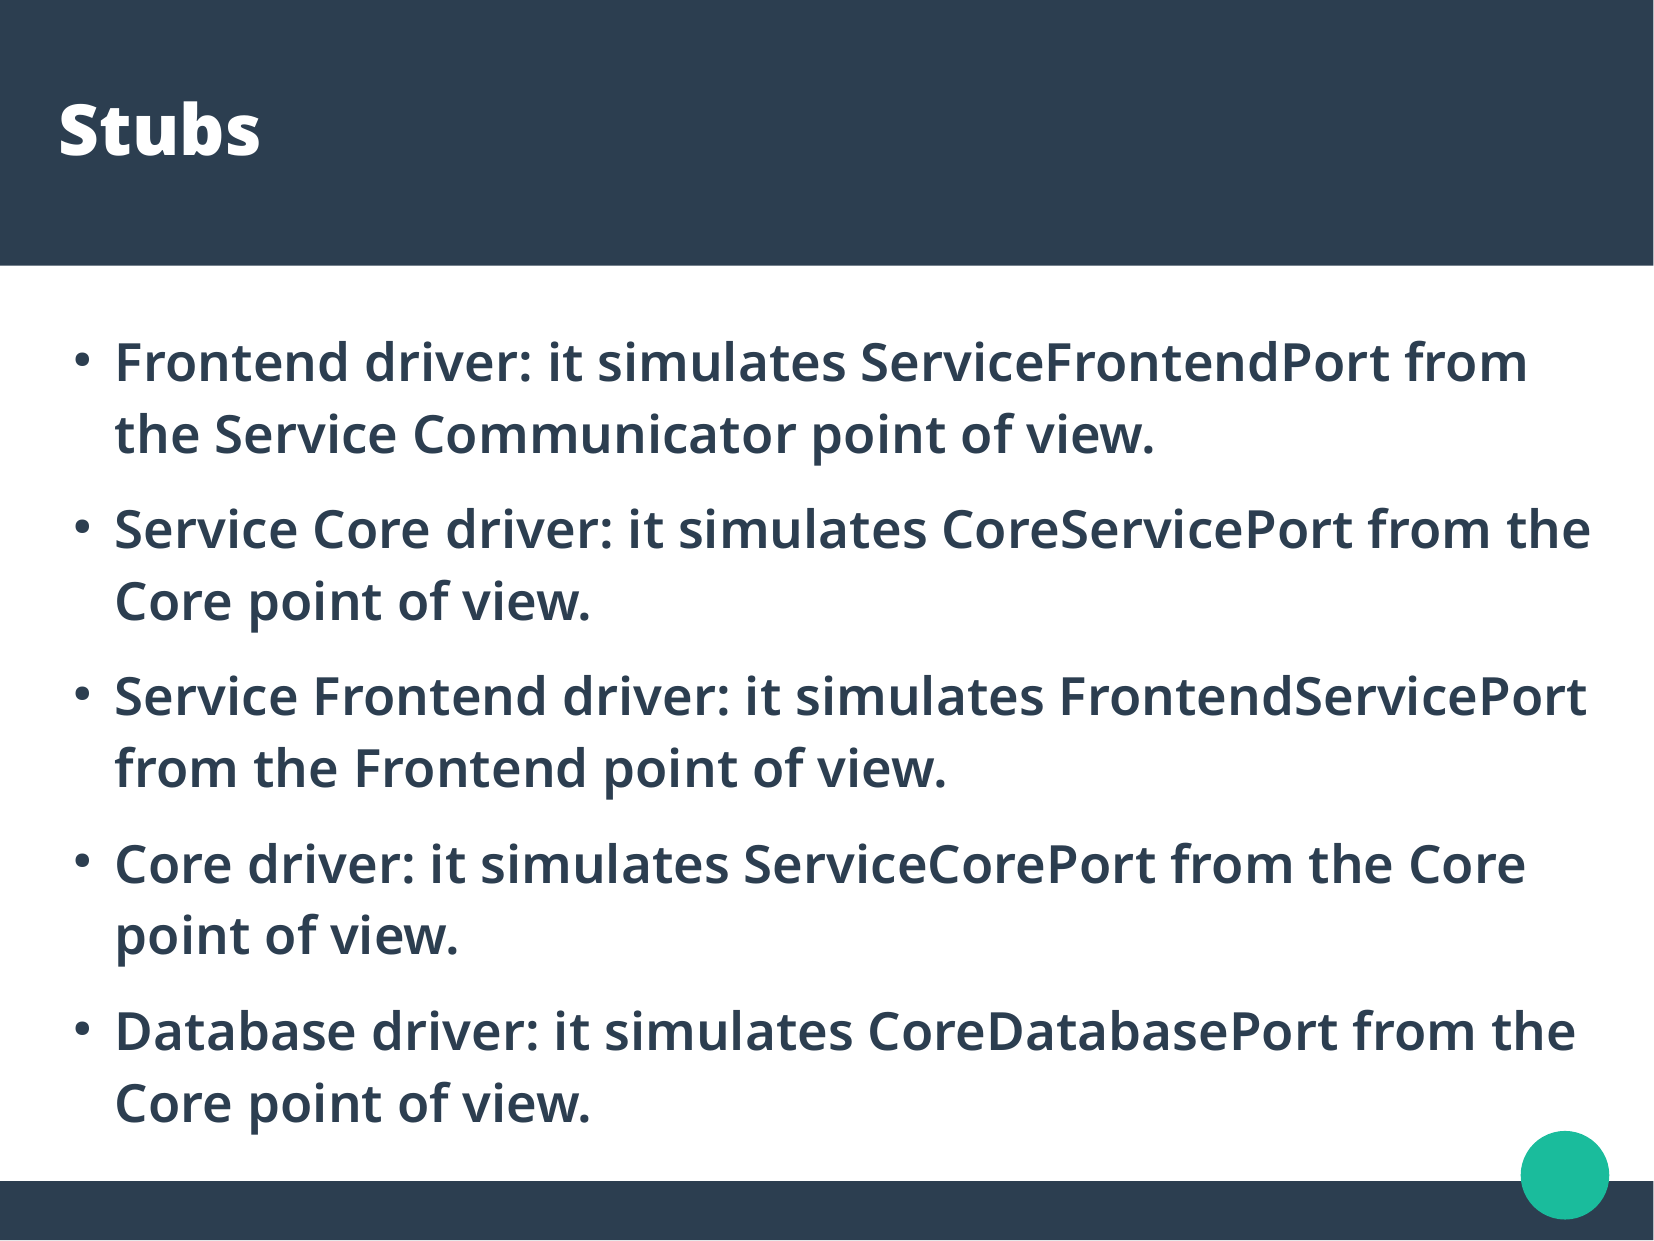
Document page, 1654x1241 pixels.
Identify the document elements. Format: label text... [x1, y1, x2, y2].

title Stubs [59, 49, 1595, 207]
list Frontend driver: it simulates ServiceFrontendPort from the Service Communicator point of view. Service Core driver: it simulates CoreServicePort from the Core point of view. Service Frontend driver: it simulates FrontendServicePort from the Frontend point of view. Core driver: it simulates ServiceCorePort from the Core point of view. Database driver: it simulates CoreDatabasePort from the Core point of view. [59, 324, 1595, 1152]
